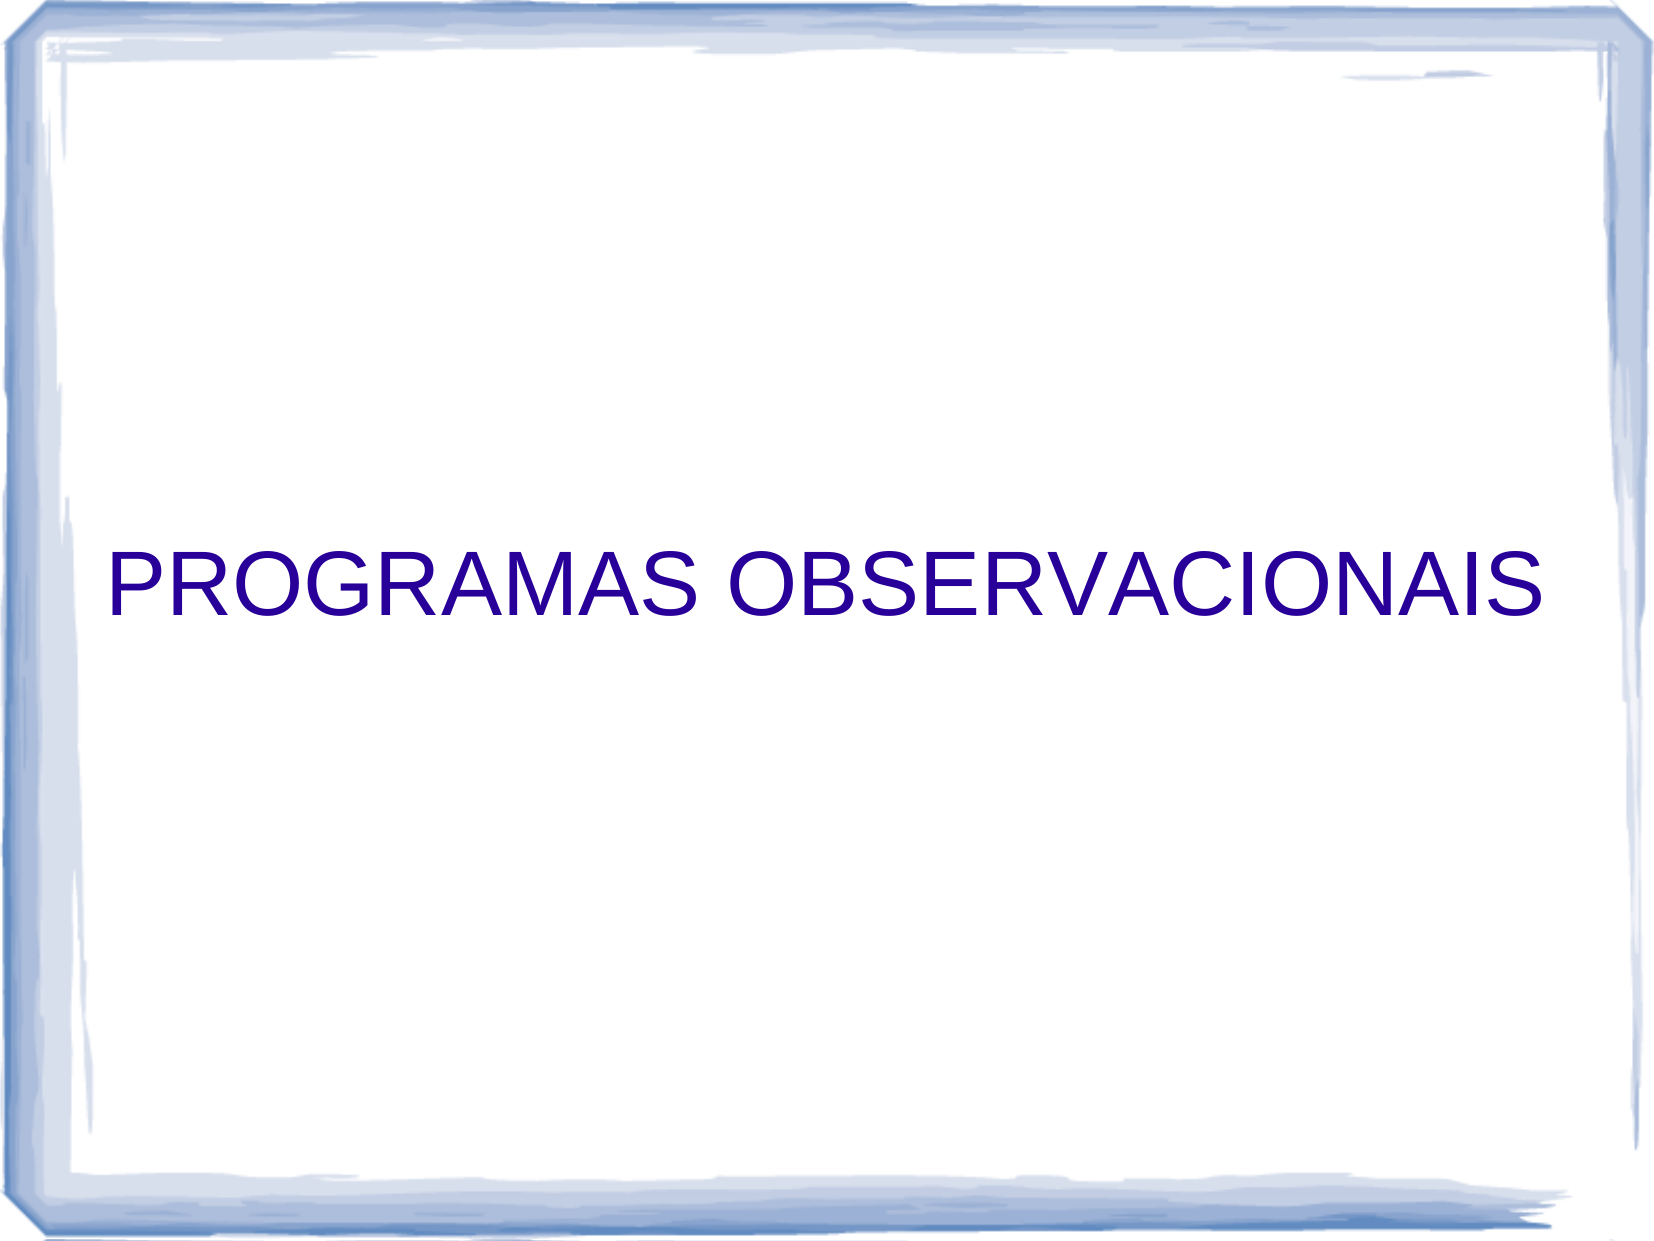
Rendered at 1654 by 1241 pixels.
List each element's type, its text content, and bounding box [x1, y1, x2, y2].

picture [0, 0, 1654, 1241]
title PROGRAMAS OBSERVACIONAIS [82, 480, 1571, 688]
